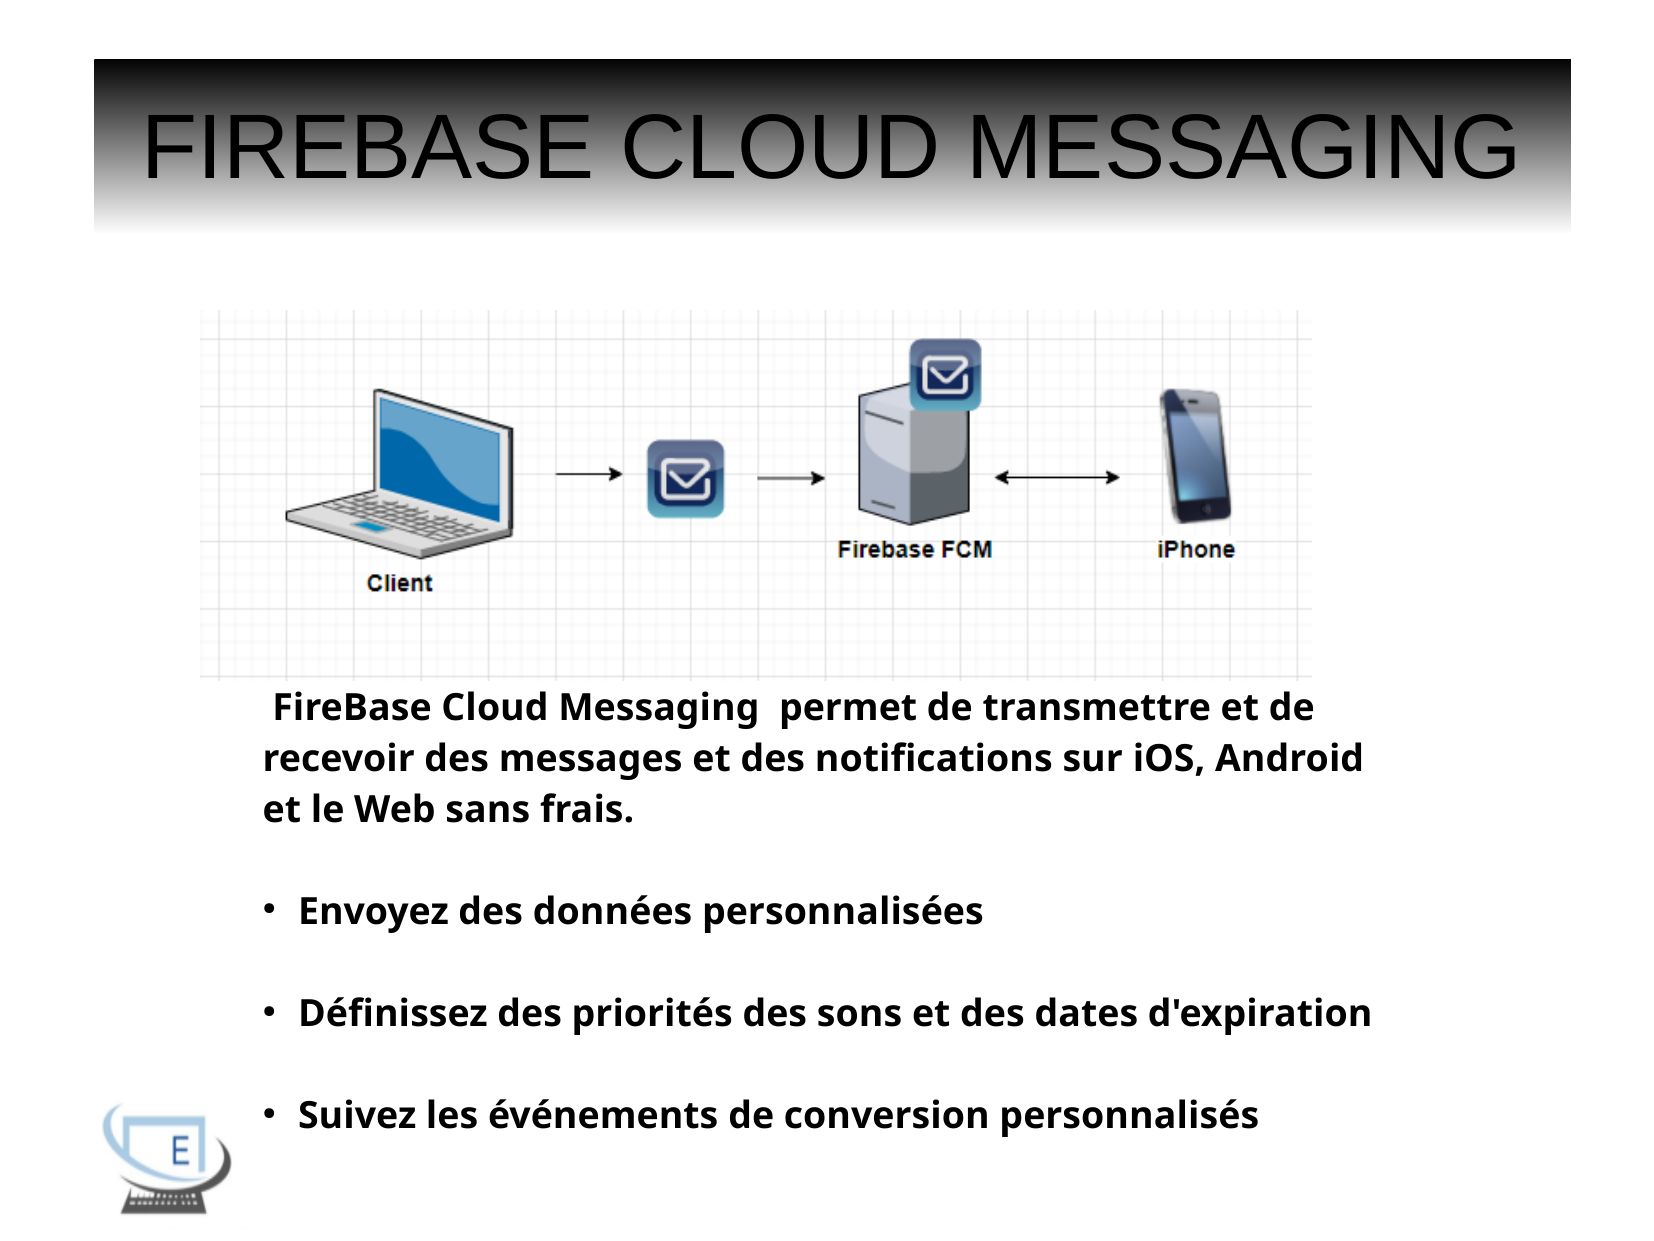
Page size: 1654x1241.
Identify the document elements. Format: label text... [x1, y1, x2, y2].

picture [47, 1083, 285, 1229]
title FIREBASE CLOUD MESSAGING [94, 59, 1571, 234]
text_box FireBase Cloud Messaging permet de transmettre et de recevoir des messages et des notifications sur iOS, Android et le Web sans frais. Envoyez des données personnalisées Définissez des priorités des sons et des dates d'expiration Suivez les événements de conversion personnalisés [248, 673, 1394, 1087]
picture [200, 310, 1312, 681]
